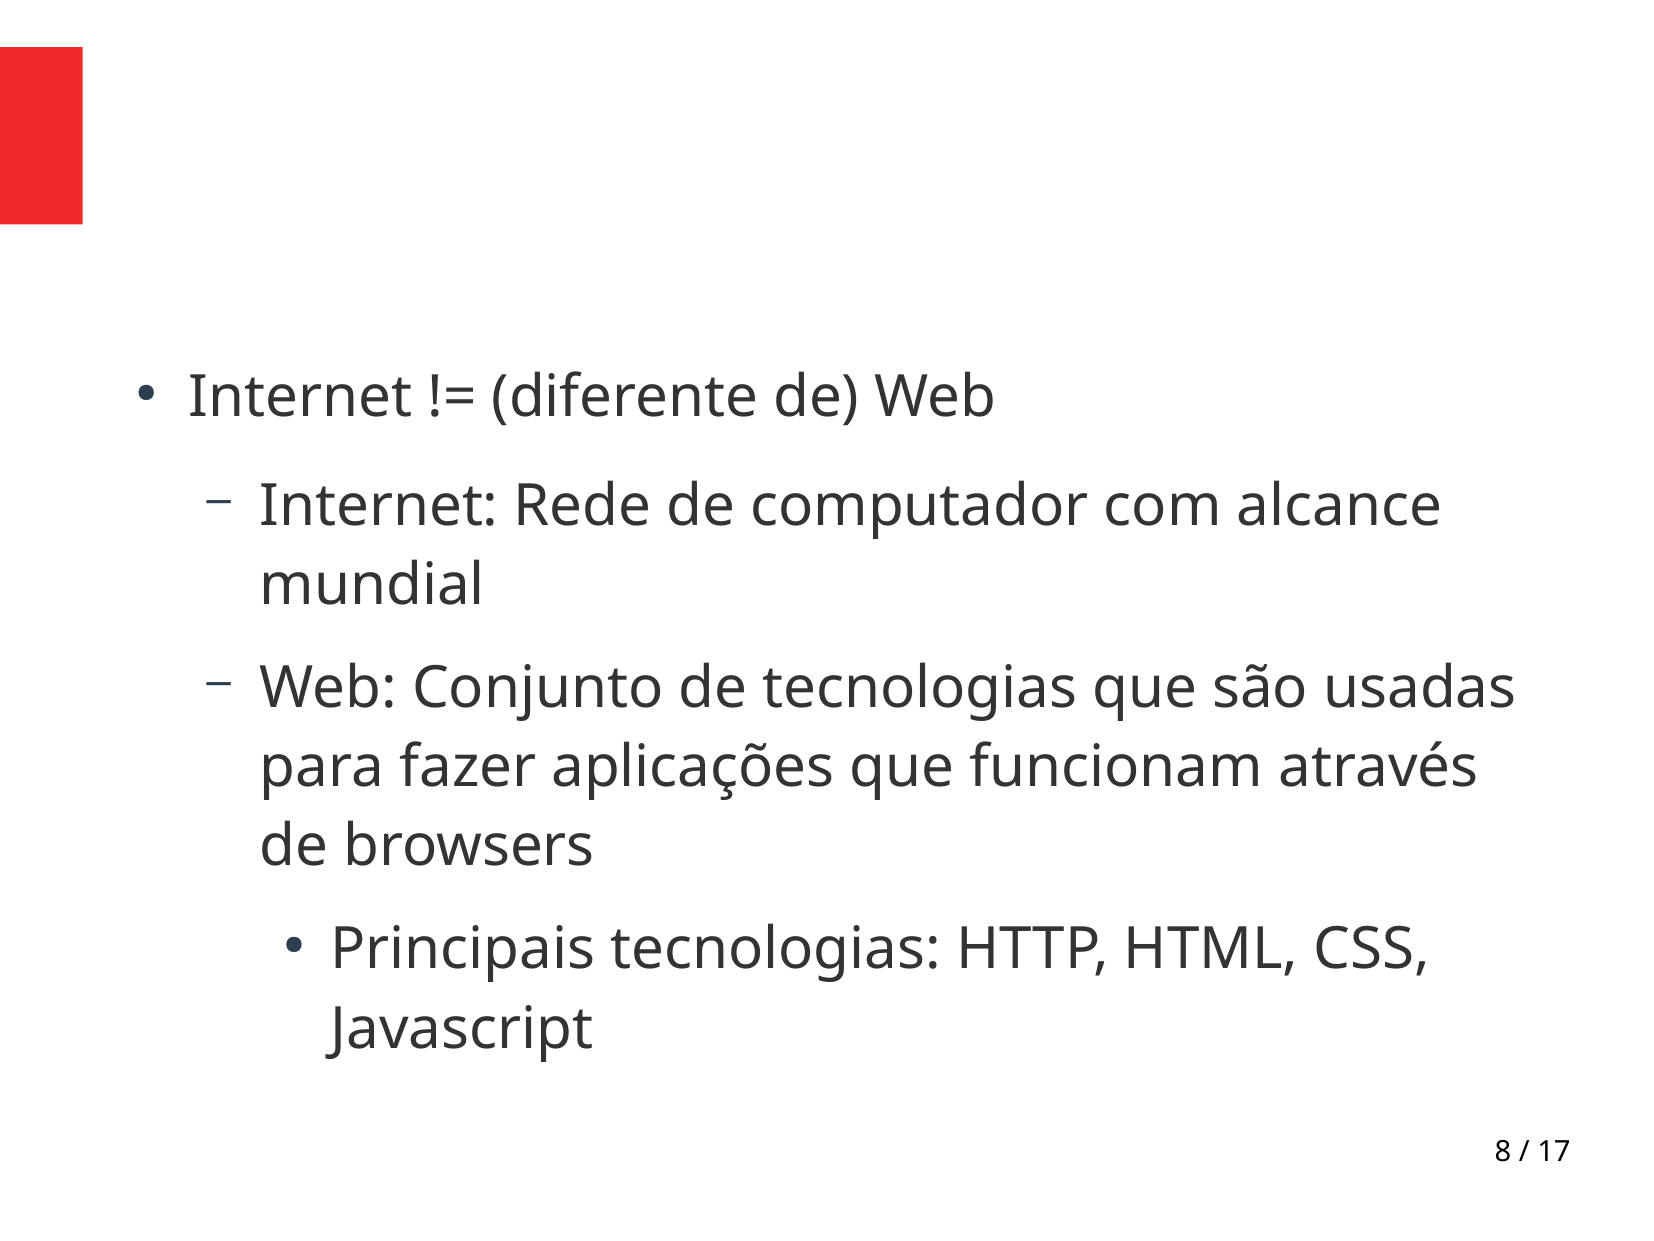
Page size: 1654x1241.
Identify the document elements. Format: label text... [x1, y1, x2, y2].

list Internet != (diferente de) Web Internet: Rede de computador com alcance mundial Web: Conjunto de tecnologias que são usadas para fazer aplicações que funcionam através de browsers Principais tecnologias: HTTP, HTML, CSS, Javascript [118, 354, 1536, 1074]
